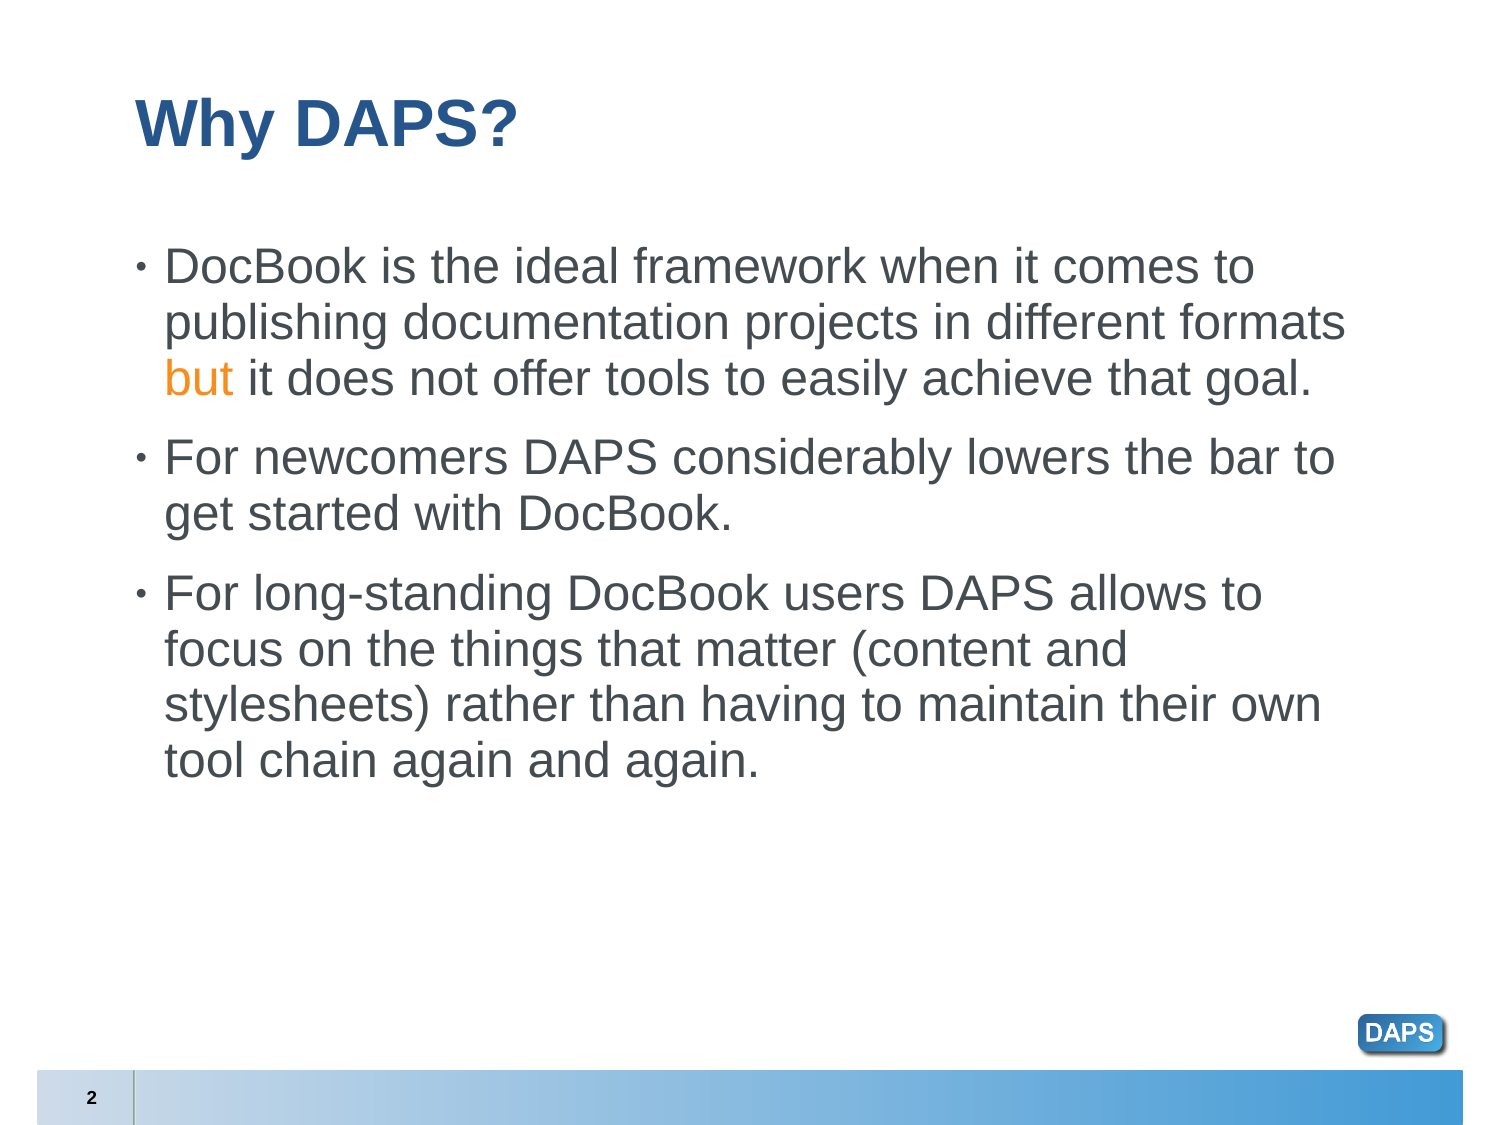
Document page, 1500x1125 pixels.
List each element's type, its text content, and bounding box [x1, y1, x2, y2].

title Why DAPS? [135, 41, 1372, 204]
list DocBook is the ideal framework when it comes to publishing documentation projects in different formats but it does not offer tools to easily achieve that goal. For newcomers DAPS considerably lowers the bar to get started with DocBook. For long-standing DocBook users DAPS allows to focus on the things that matter (content and stylesheets) rather than having to maintain their own tool chain again and again. [135, 238, 1372, 982]
picture [1355, 1011, 1452, 1061]
